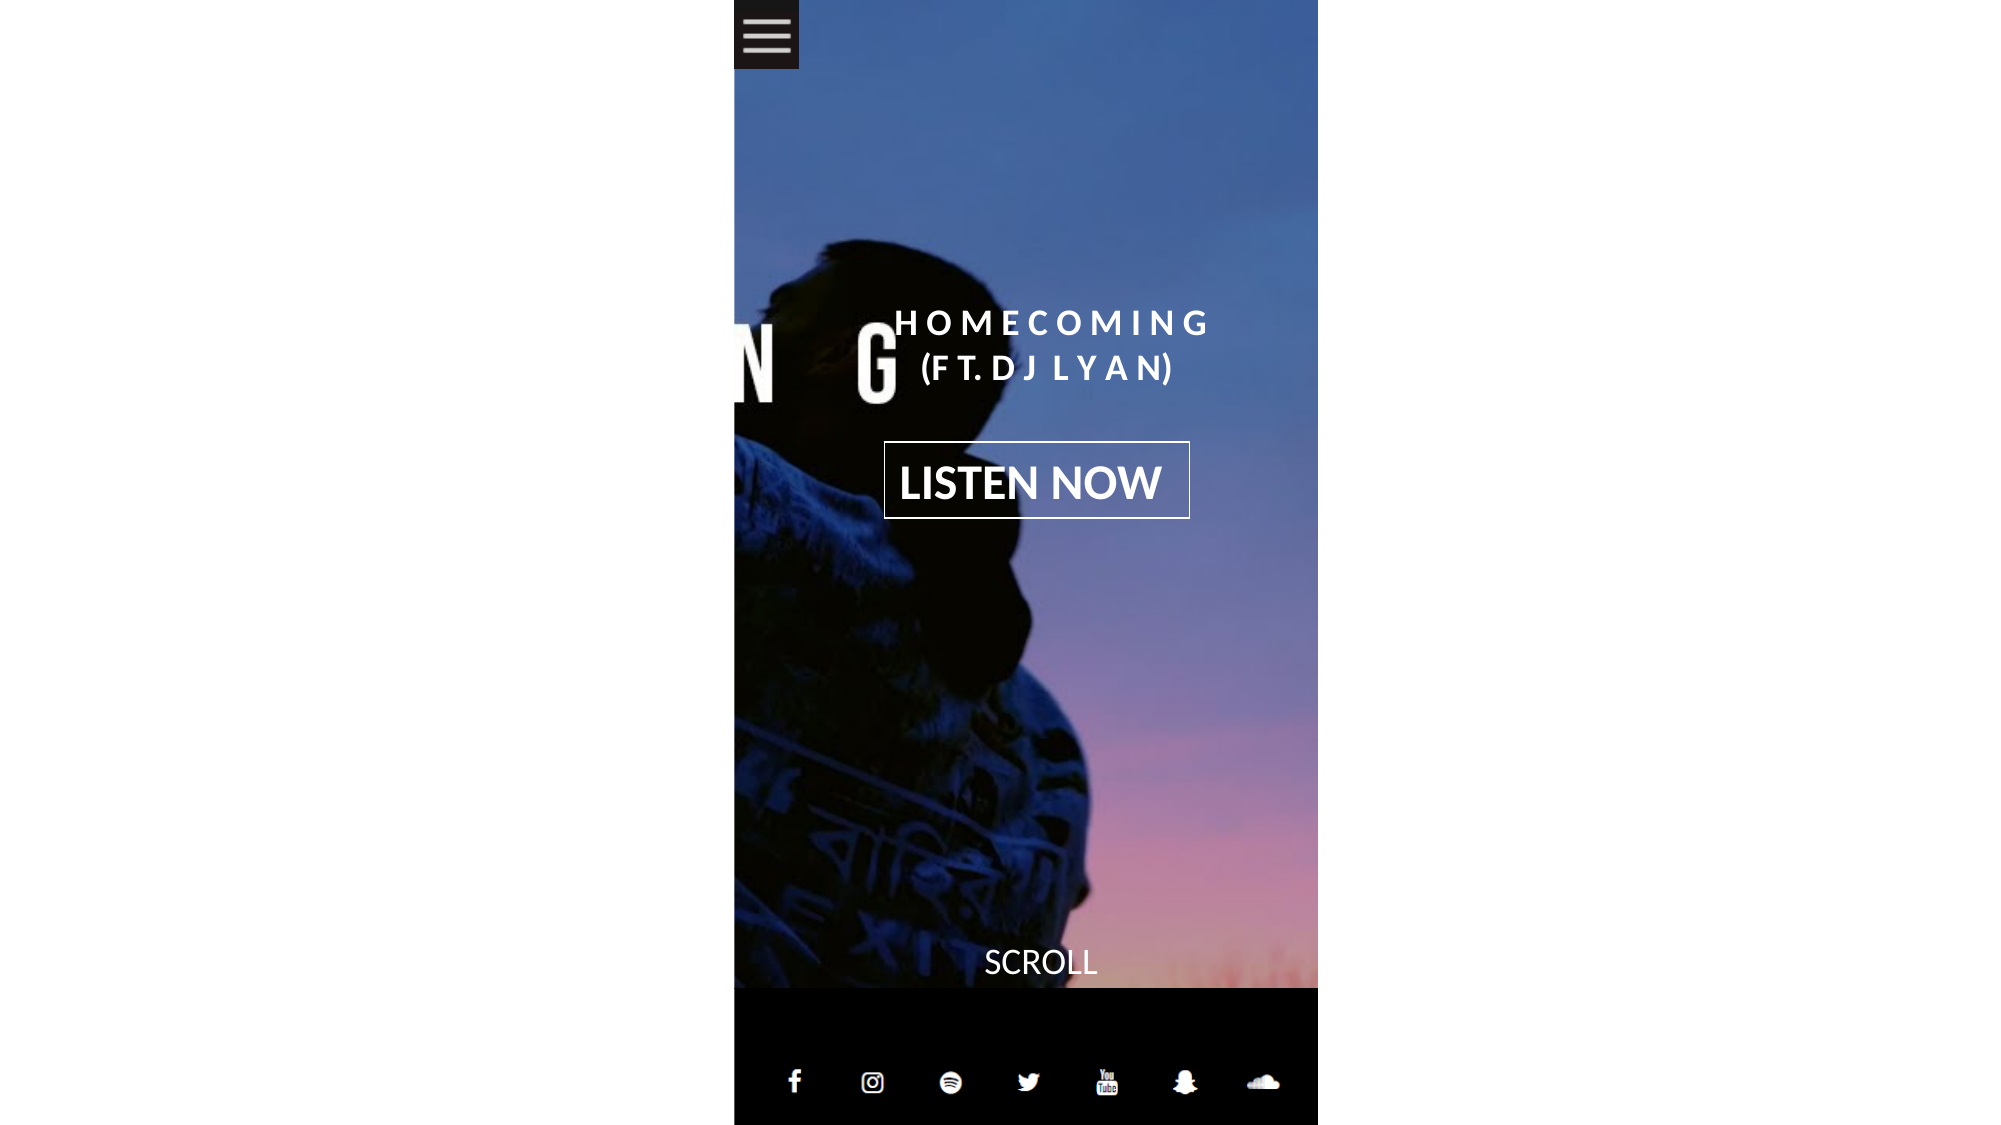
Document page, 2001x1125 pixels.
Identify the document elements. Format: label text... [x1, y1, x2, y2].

text_box LISTEN NOW [884, 443, 1190, 518]
text_box H O M E C O M I N G (F T. D J L Y A N) [879, 290, 1227, 443]
text_box SCROLL [969, 929, 1115, 991]
picture [734, 0, 1318, 1125]
